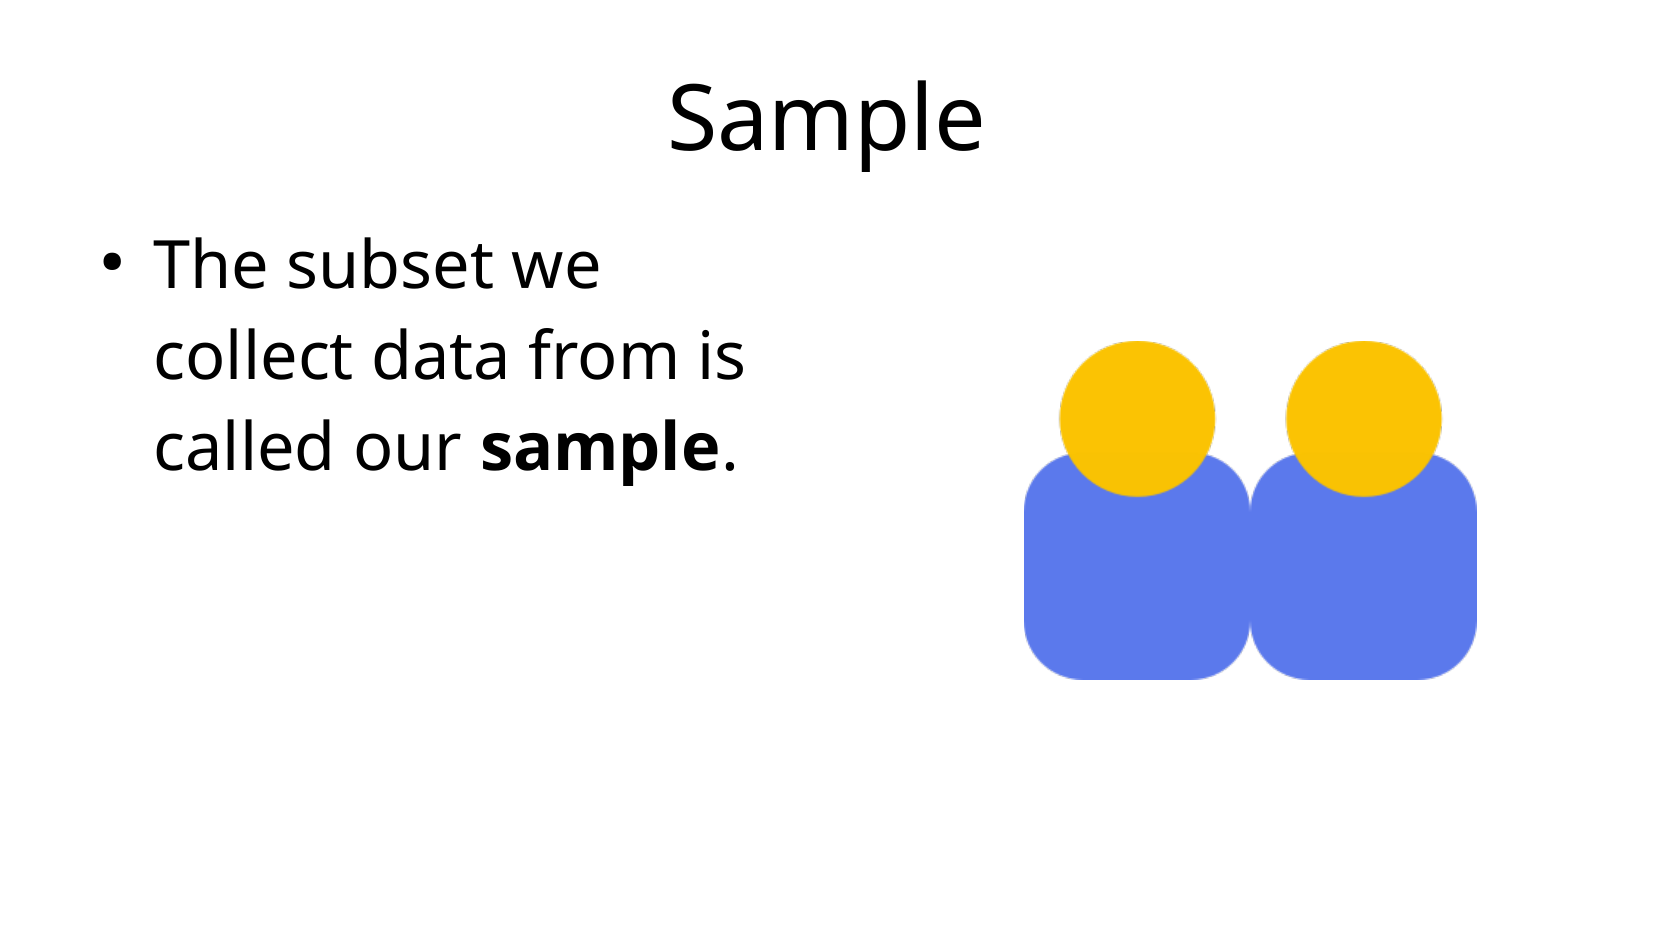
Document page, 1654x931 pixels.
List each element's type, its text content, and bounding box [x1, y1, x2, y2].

list The subset we collect data from is called our sample. [82, 217, 809, 758]
title Sample [82, 37, 1571, 193]
picture [1024, 341, 1477, 680]
